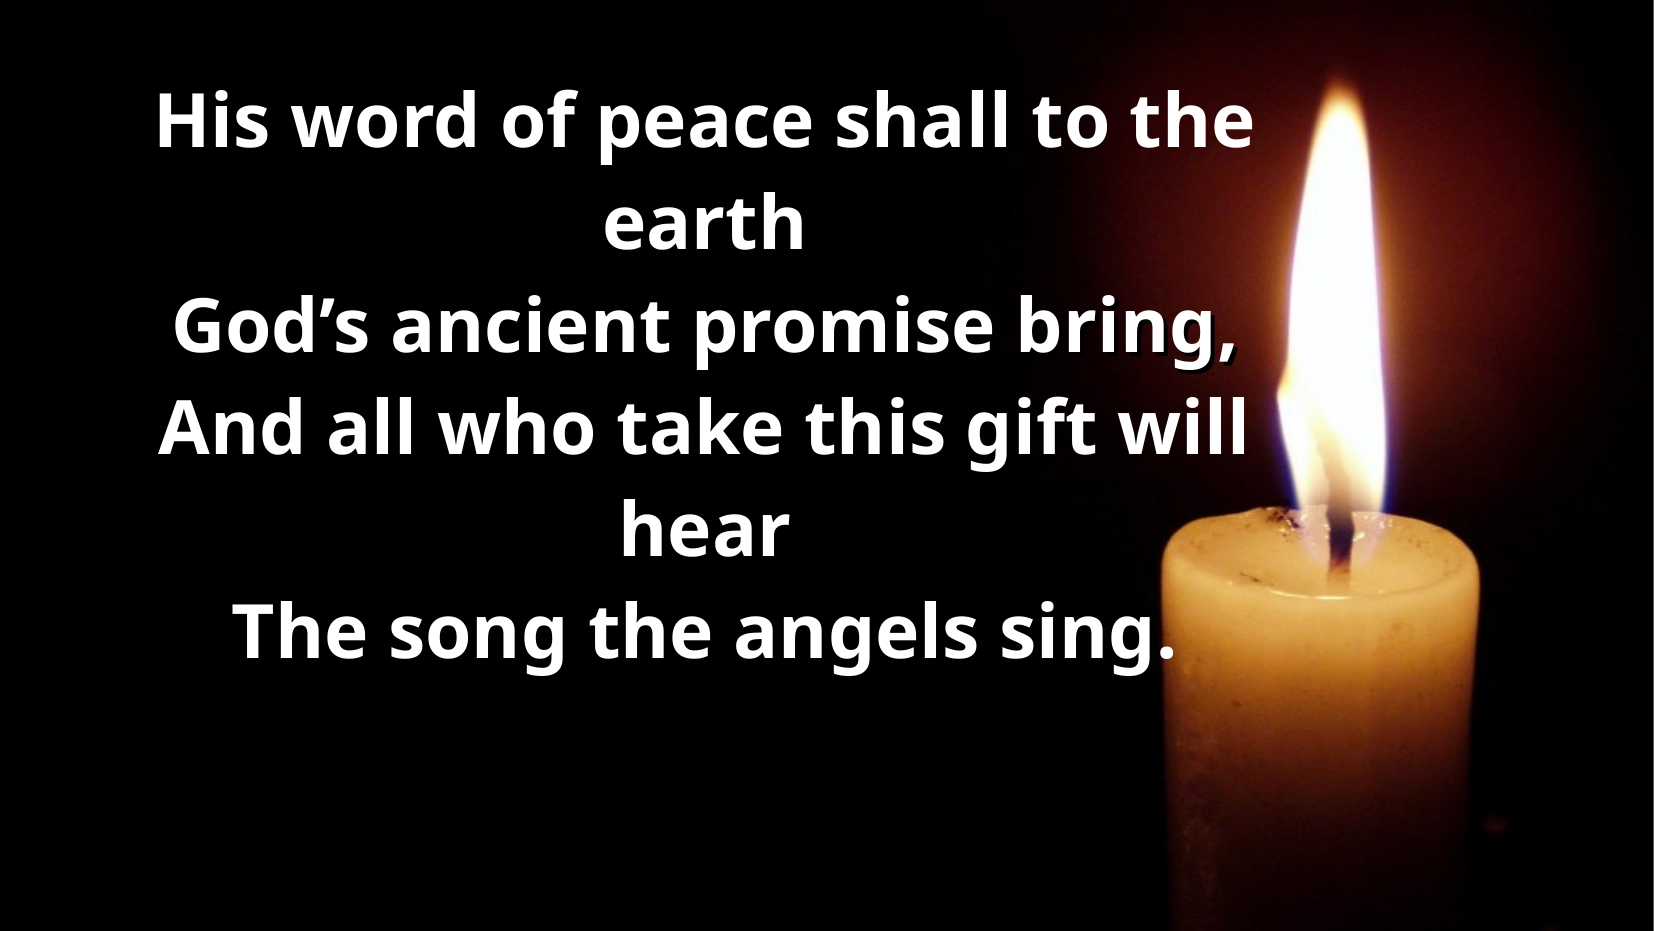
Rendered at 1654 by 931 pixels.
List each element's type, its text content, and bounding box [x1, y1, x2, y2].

text_box His word of peace shall to the earth God’s ancient promise bring, And all who take this gift will hear The song the angels sing. Public Domain [60, 60, 1351, 824]
picture [0, 0, 1654, 931]
